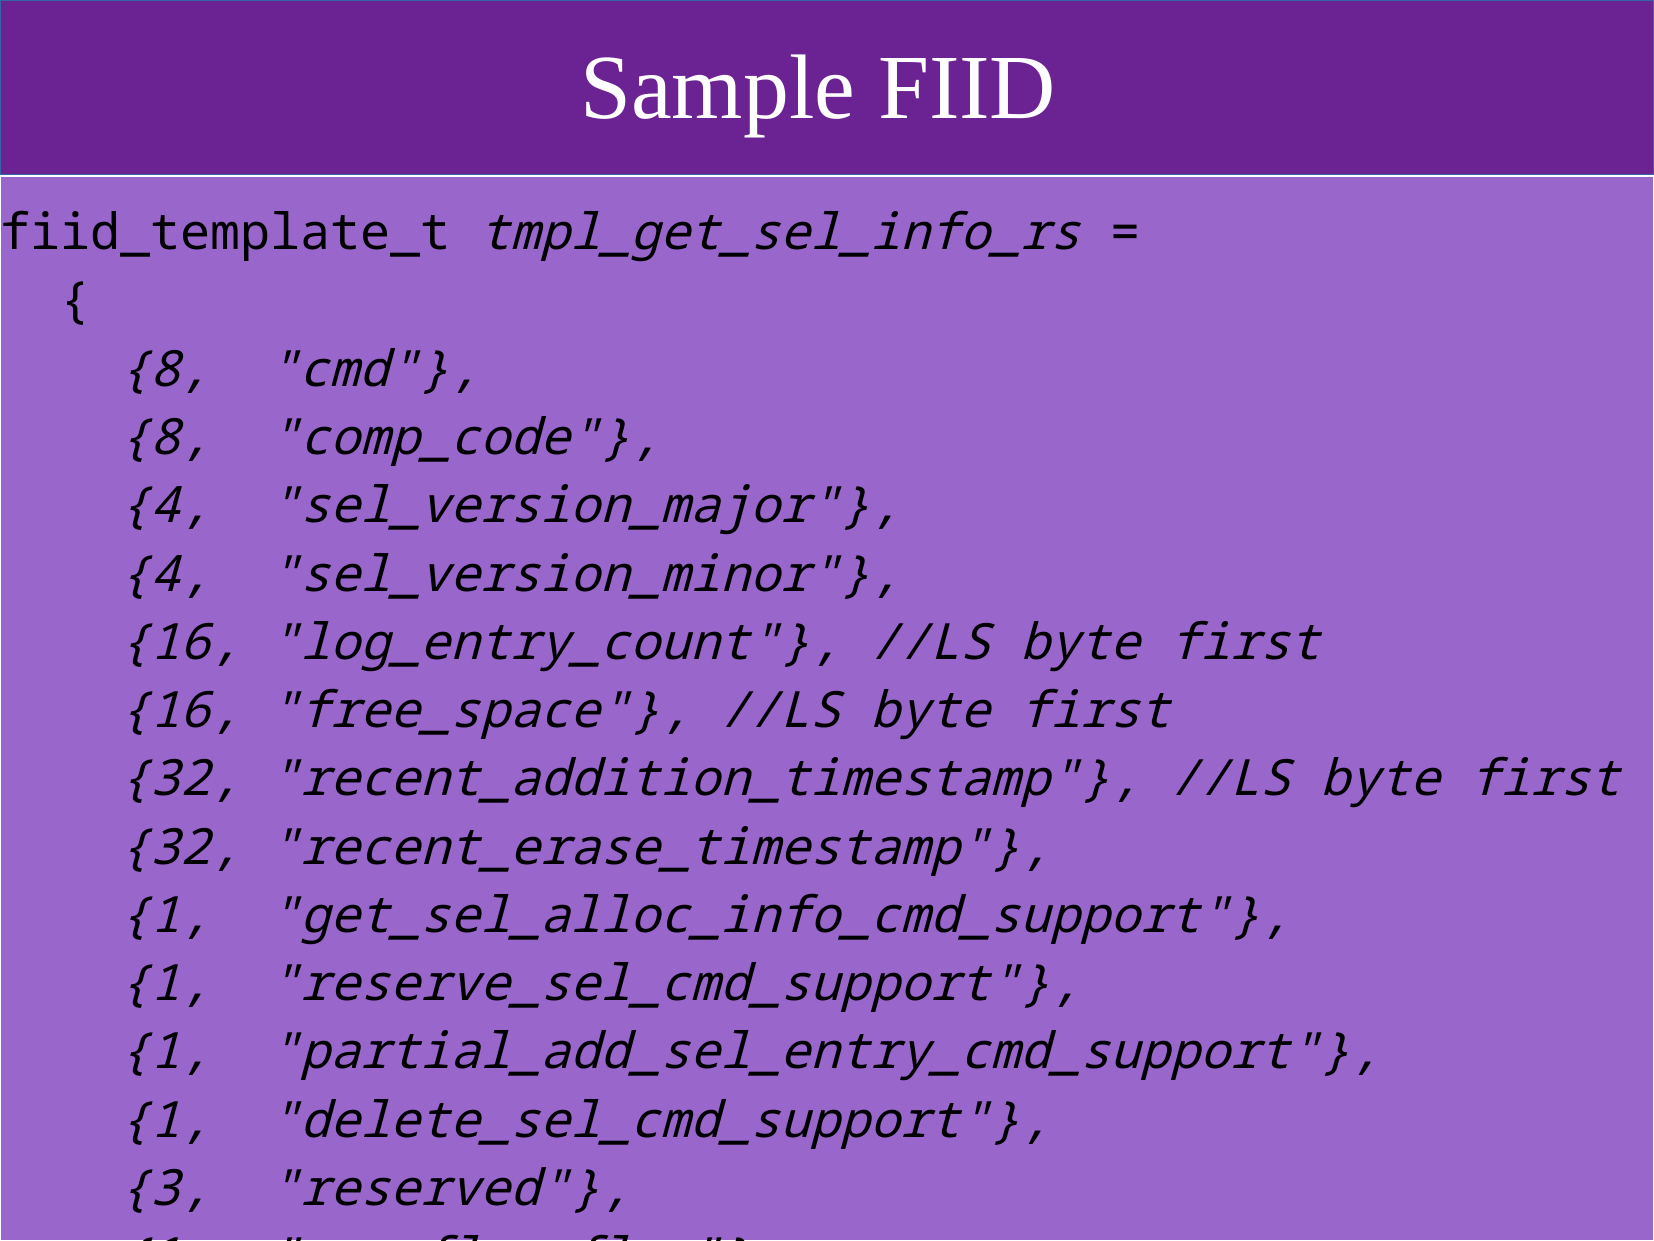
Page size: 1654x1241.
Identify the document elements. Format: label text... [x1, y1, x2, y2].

title Sample FIID [112, 0, 1525, 175]
text_box fiid_template_t tmpl_get_sel_info_rs = { {8, "cmd"}, {8, "comp_code"}, {4, "sel_version_major"}, {4, "sel_version_minor"}, {16, "log_entry_count"}, //LS byte first {16, "free_space"}, //LS byte first {32, "recent_addition_timestamp"}, //LS byte first {32, "recent_erase_timestamp"}, {1, "get_sel_alloc_info_cmd_support"}, {1, "reserve_sel_cmd_support"}, {1, "partial_add_sel_entry_cmd_support"}, {1, "delete_sel_cmd_support"}, {3, "reserved"}, {1, "overflow_flag"}, {0, ""} }; [0, 196, 1654, 1241]
